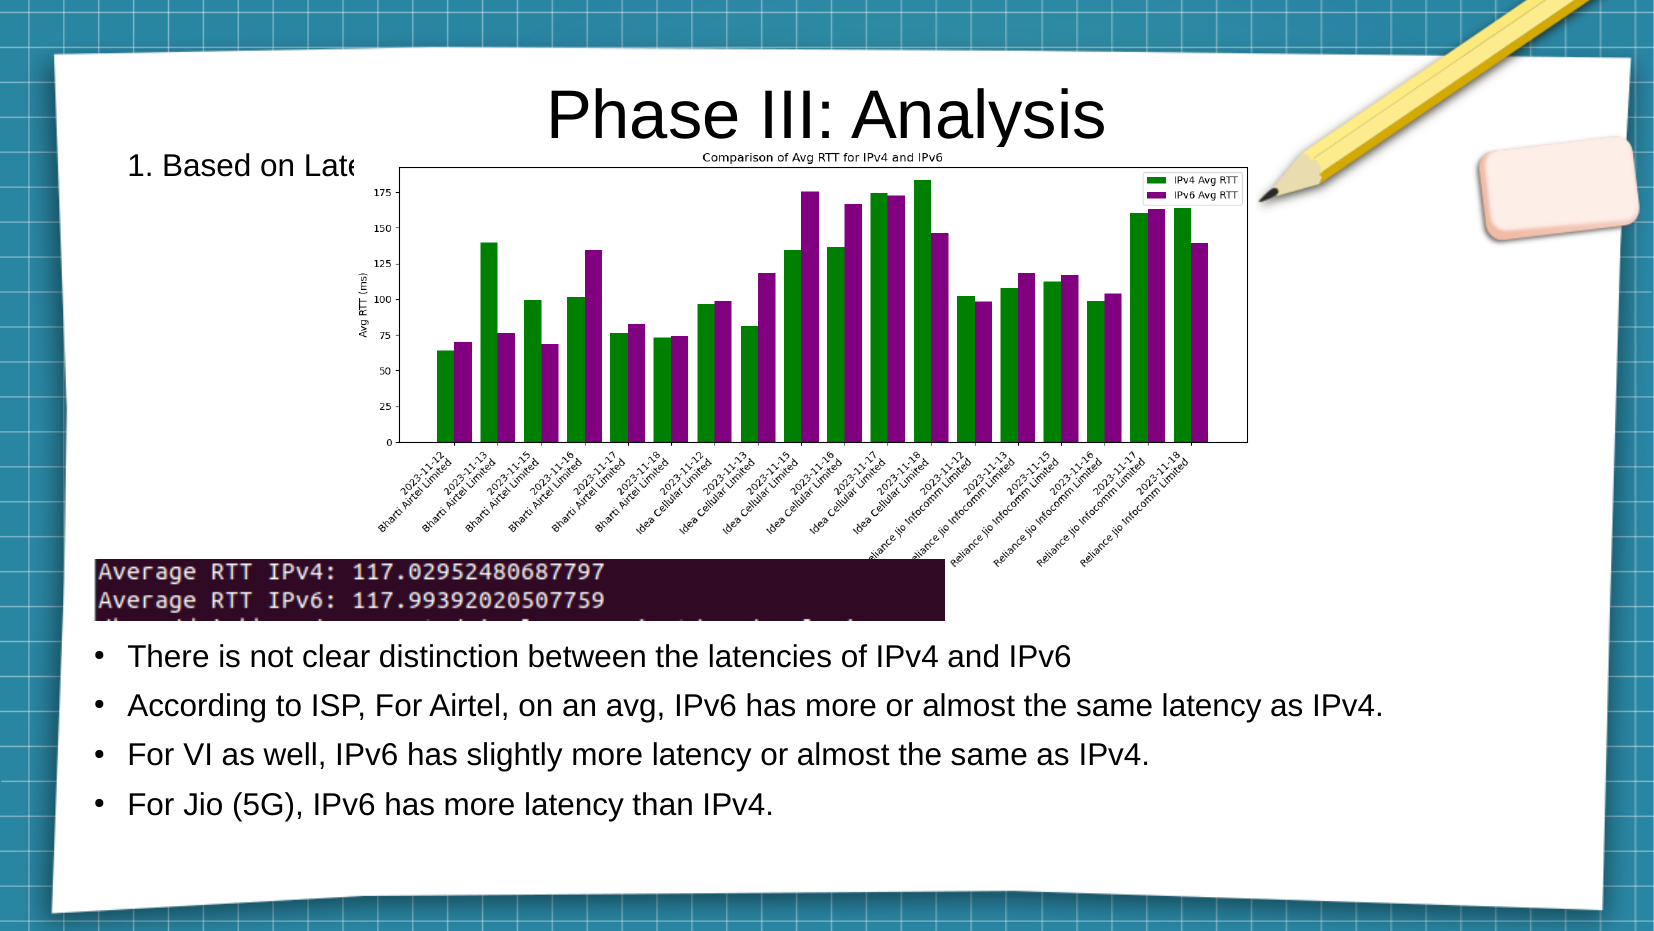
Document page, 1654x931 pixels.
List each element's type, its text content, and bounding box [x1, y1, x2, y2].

list 1. Based on Latency There is not clear distinction between the latencies of IPv4 and IPv6 According to ISP, For Airtel, on an avg, IPv6 has more or almost the same latency as IPv4. For VI as well, IPv6 has slightly more latency or almost the same as IPv4. For Jio (5G), IPv6 has more latency than IPv4. [82, 147, 1536, 827]
picture [0, 0, 1654, 931]
title Phase III: Analysis [82, 37, 1571, 193]
